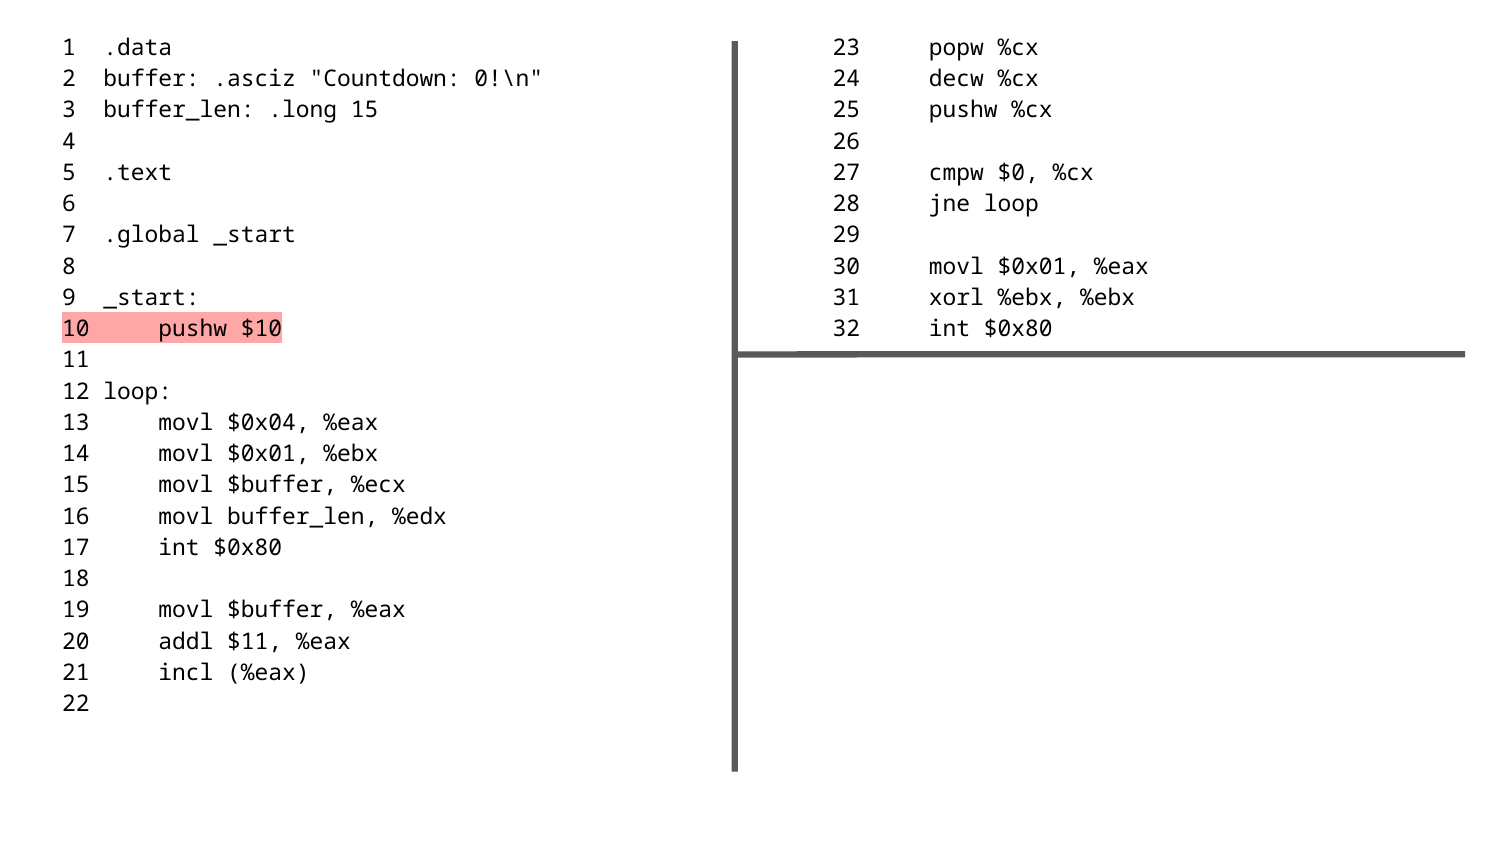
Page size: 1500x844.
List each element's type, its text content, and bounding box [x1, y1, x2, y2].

text_box 23 popw %cx 24 decw %cx 25 pushw %cx 26 27 cmpw $0, %cx 28 jne loop 29 30 movl $0x01, %eax 31 xorl %ebx, %ebx 32 int $0x80 [749, 23, 1164, 351]
text_box 1 .data 2 buffer: .asciz "Countdown: 0!\n" 3 buffer_len: .long 15 4 5 .text 6 7 .global _start 8 9 _start: 10 pushw $10 11 12 loop: 13 movl $0x04, %eax 14 movl $0x01, %ebx 15 movl $buffer, %ecx 16 movl buffer_len, %edx 17 int $0x80 18 19 movl $buffer, %eax 20 addl $11, %eax 21 incl (%eax) 22 [47, 23, 559, 735]
